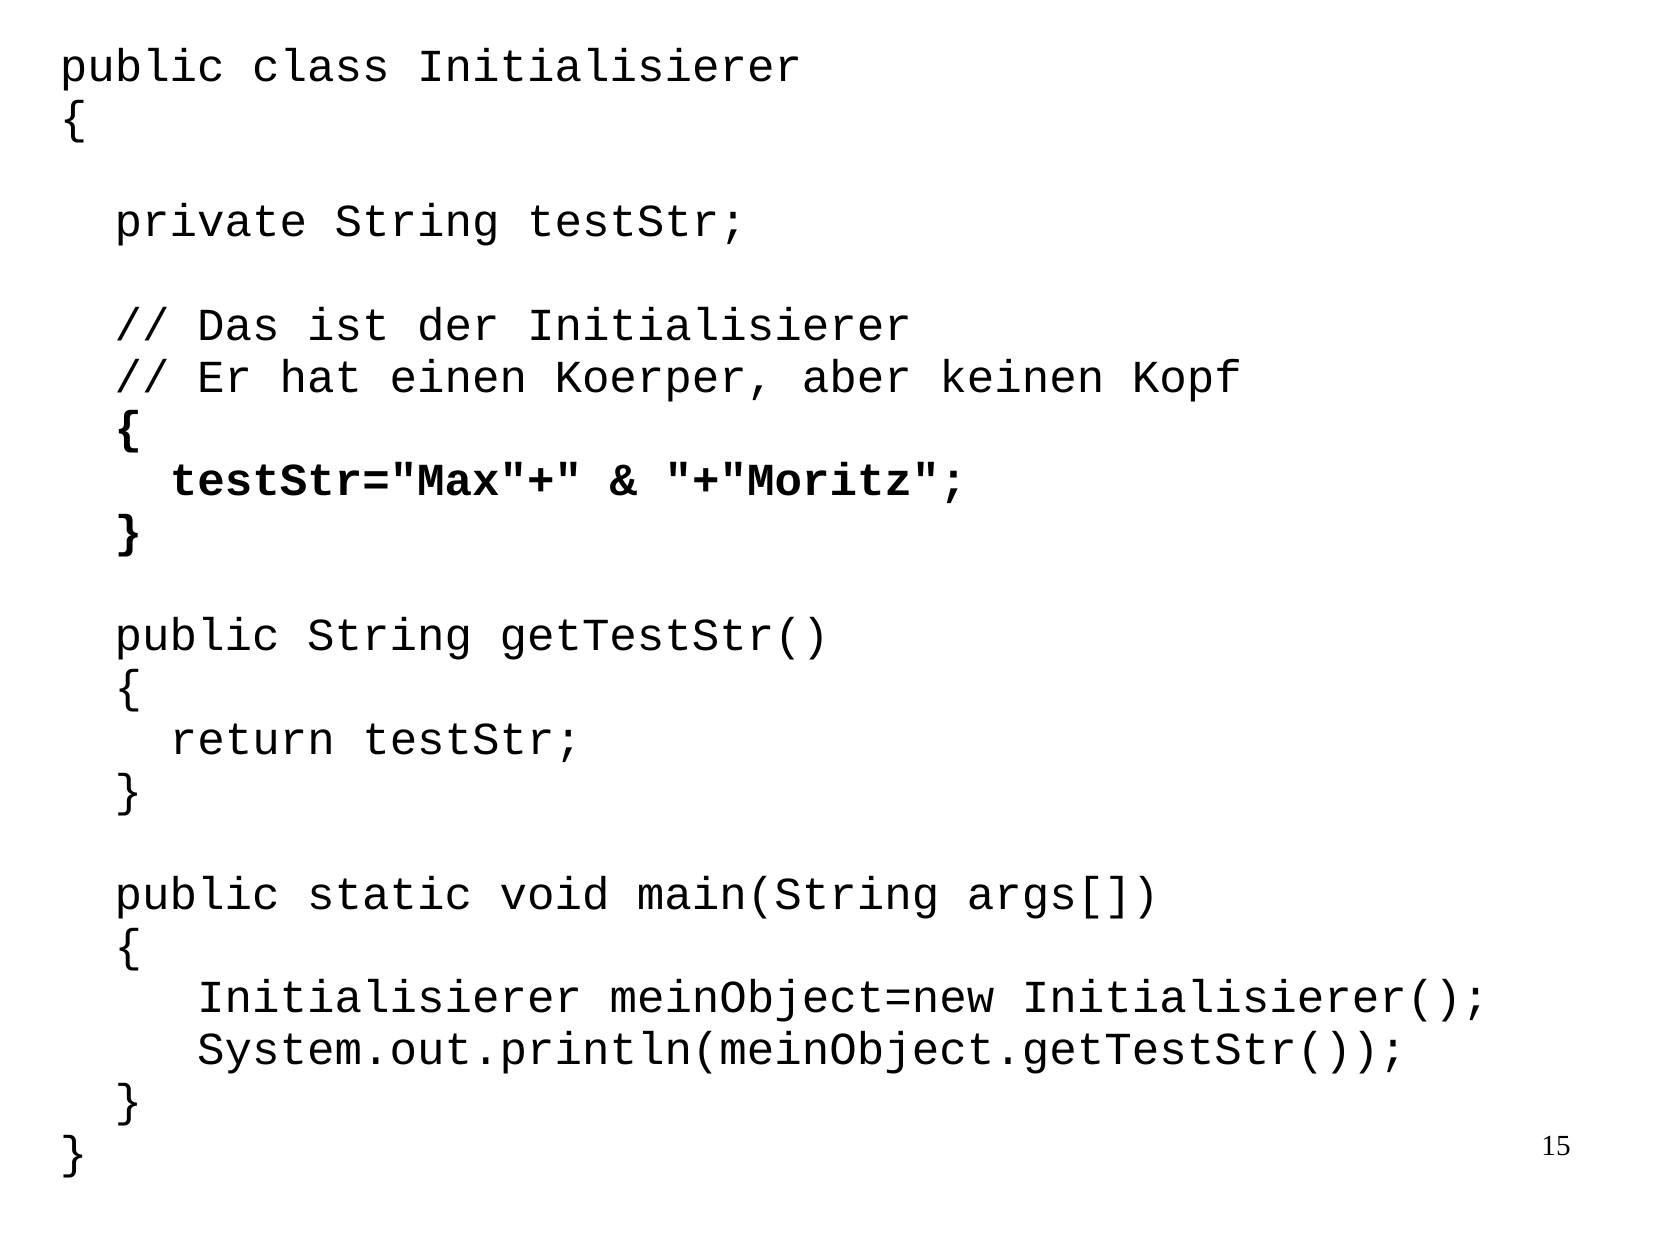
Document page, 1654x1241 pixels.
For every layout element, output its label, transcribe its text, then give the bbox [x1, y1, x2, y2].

text_box public class Initialisierer { private String testStr; // Das ist der Initialisierer // Er hat einen Koerper, aber keinen Kopf { testStr="Max"+" & "+"Moritz"; } public String getTestStr() { return testStr; } public static void main(String args[]) { Initialisierer meinObject=new Initialisierer(); System.out.println(meinObject.getTestStr()); } } [44, 36, 1625, 1199]
